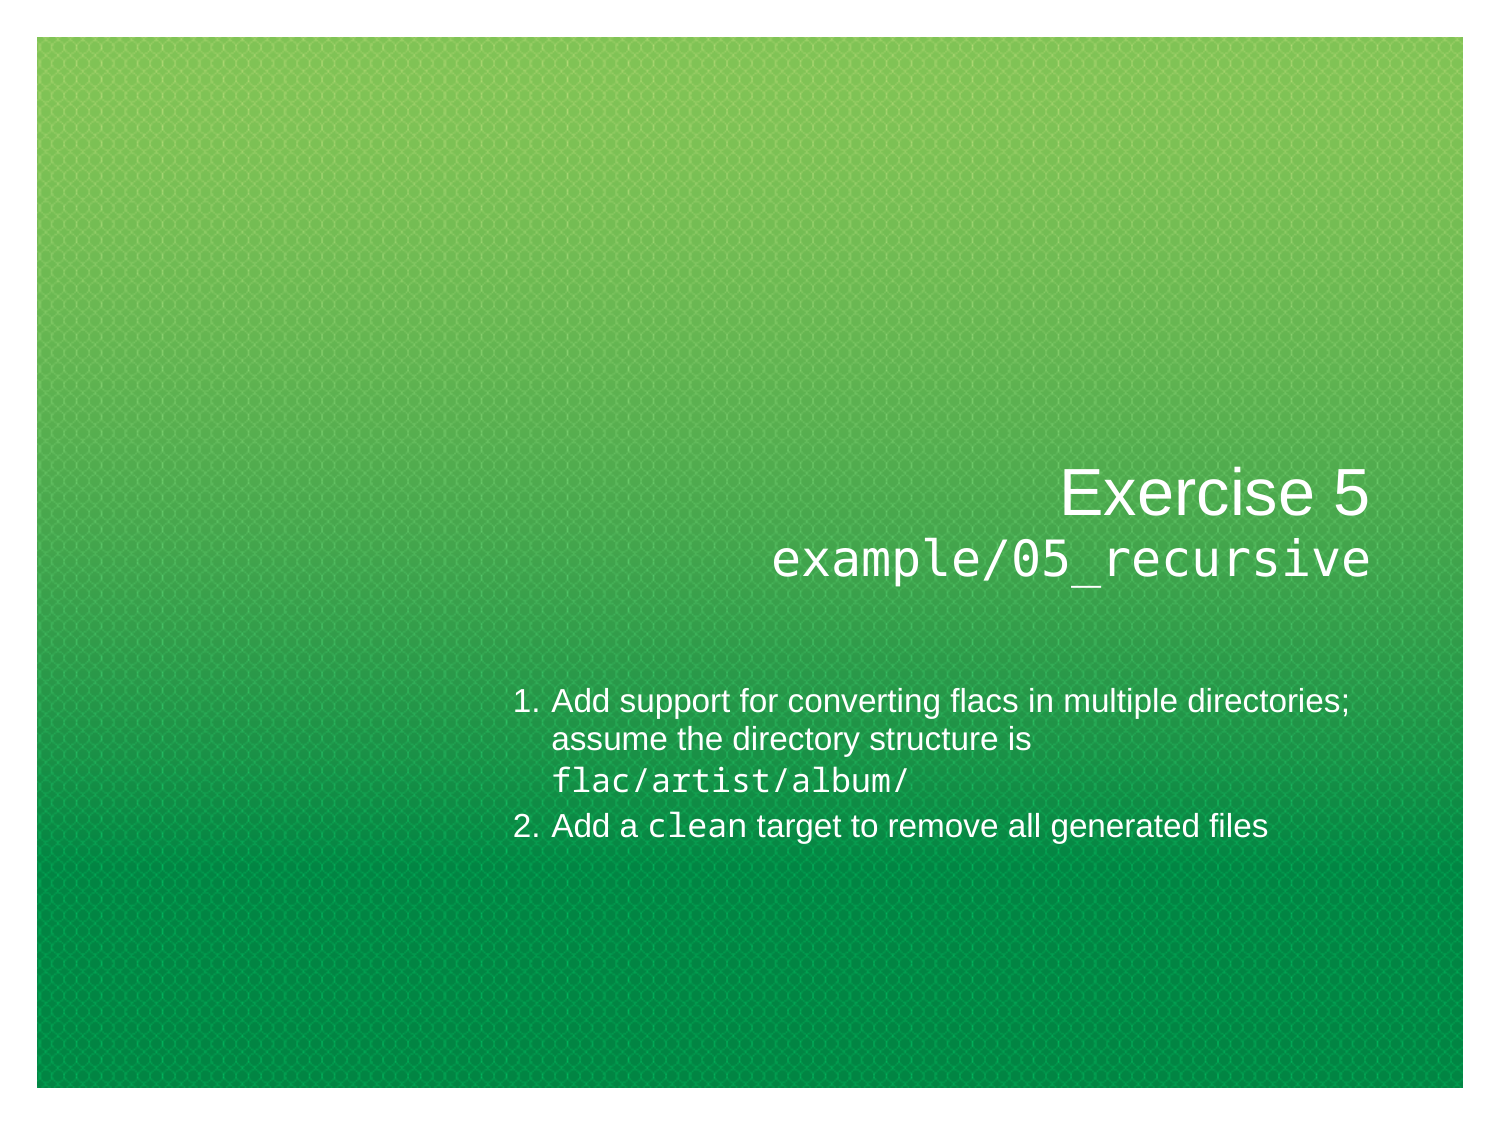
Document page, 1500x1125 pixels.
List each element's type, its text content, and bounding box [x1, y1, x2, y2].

title Exercise 5 example/05_recursive [137, 427, 1372, 616]
list Add support for converting flacs in multiple directories; assume the directory structure is flac/artist/album/ Add a clean target to remove all generated files [512, 682, 1374, 938]
picture [37, 37, 1463, 1088]
